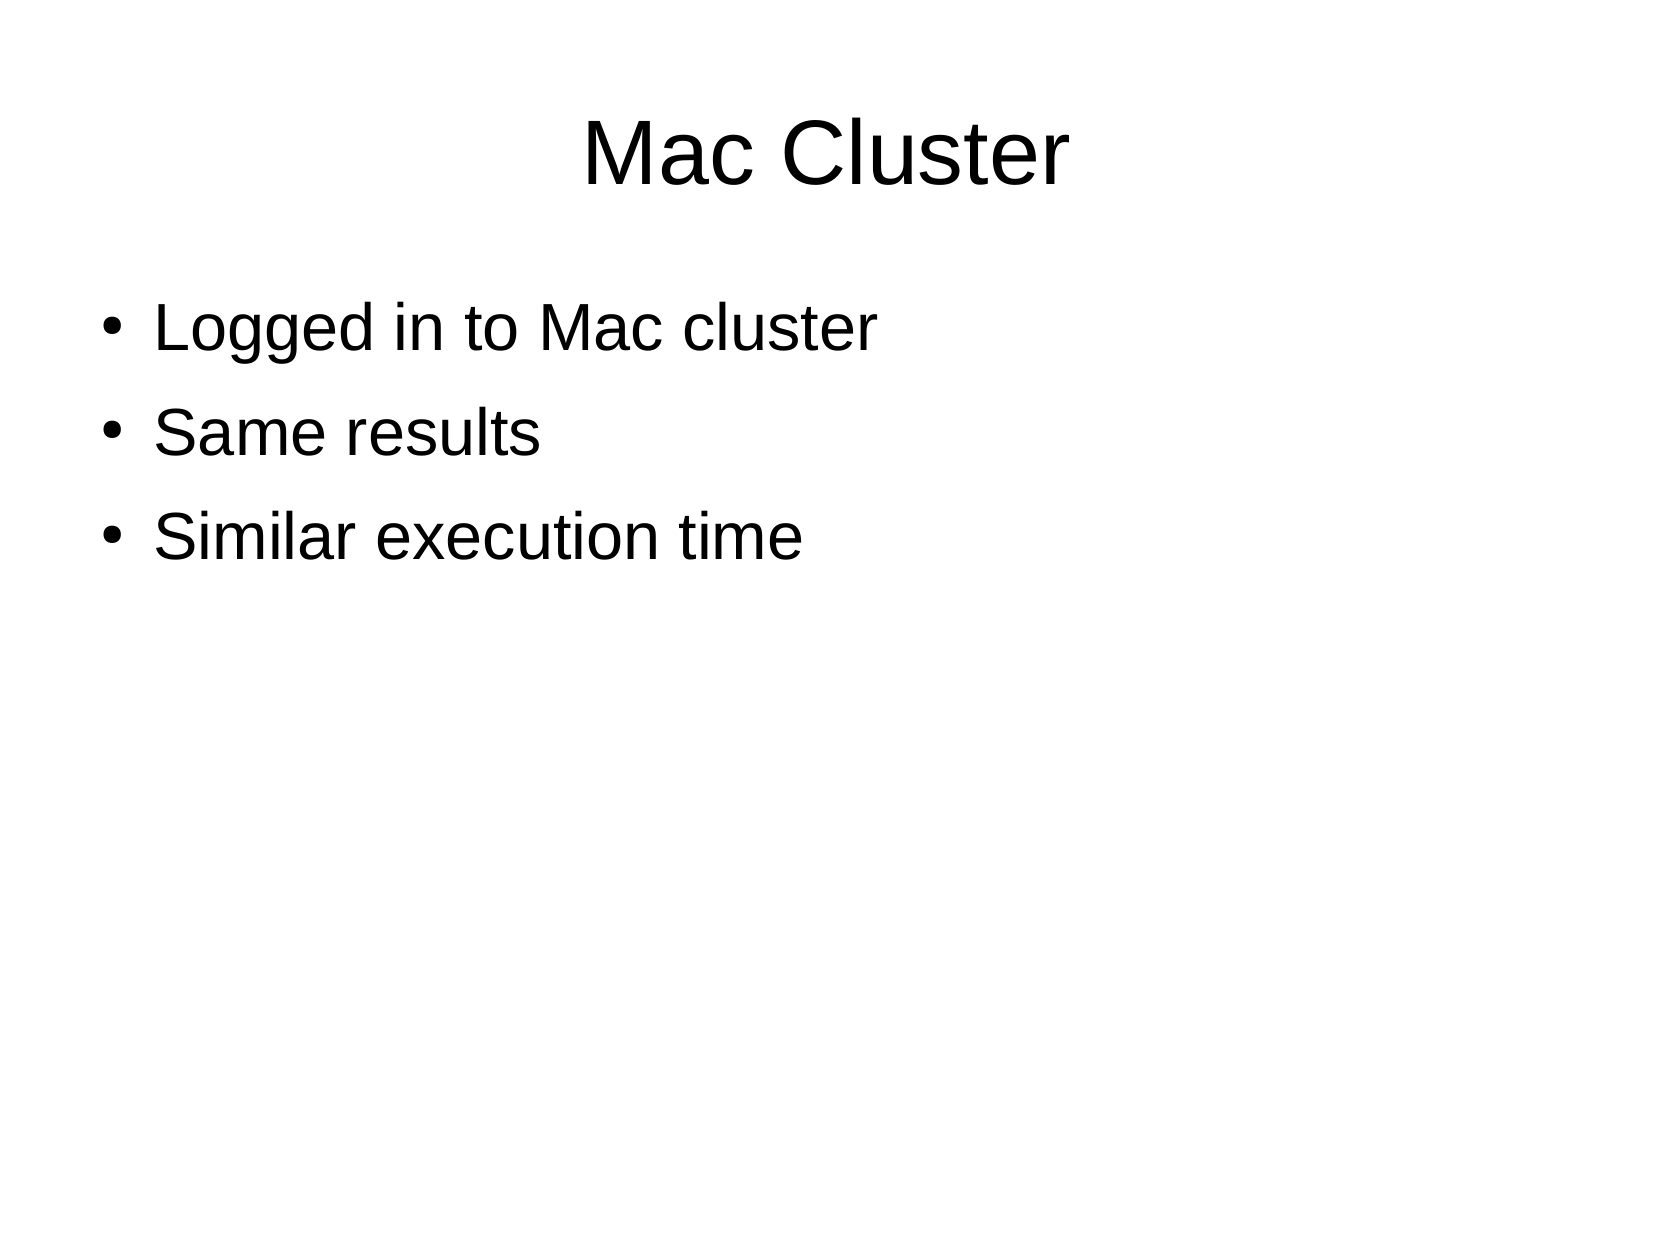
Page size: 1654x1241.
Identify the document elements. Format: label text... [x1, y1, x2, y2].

title Mac Cluster [82, 49, 1571, 257]
list Logged in to Mac cluster Same results Similar execution time [82, 290, 1571, 1010]
